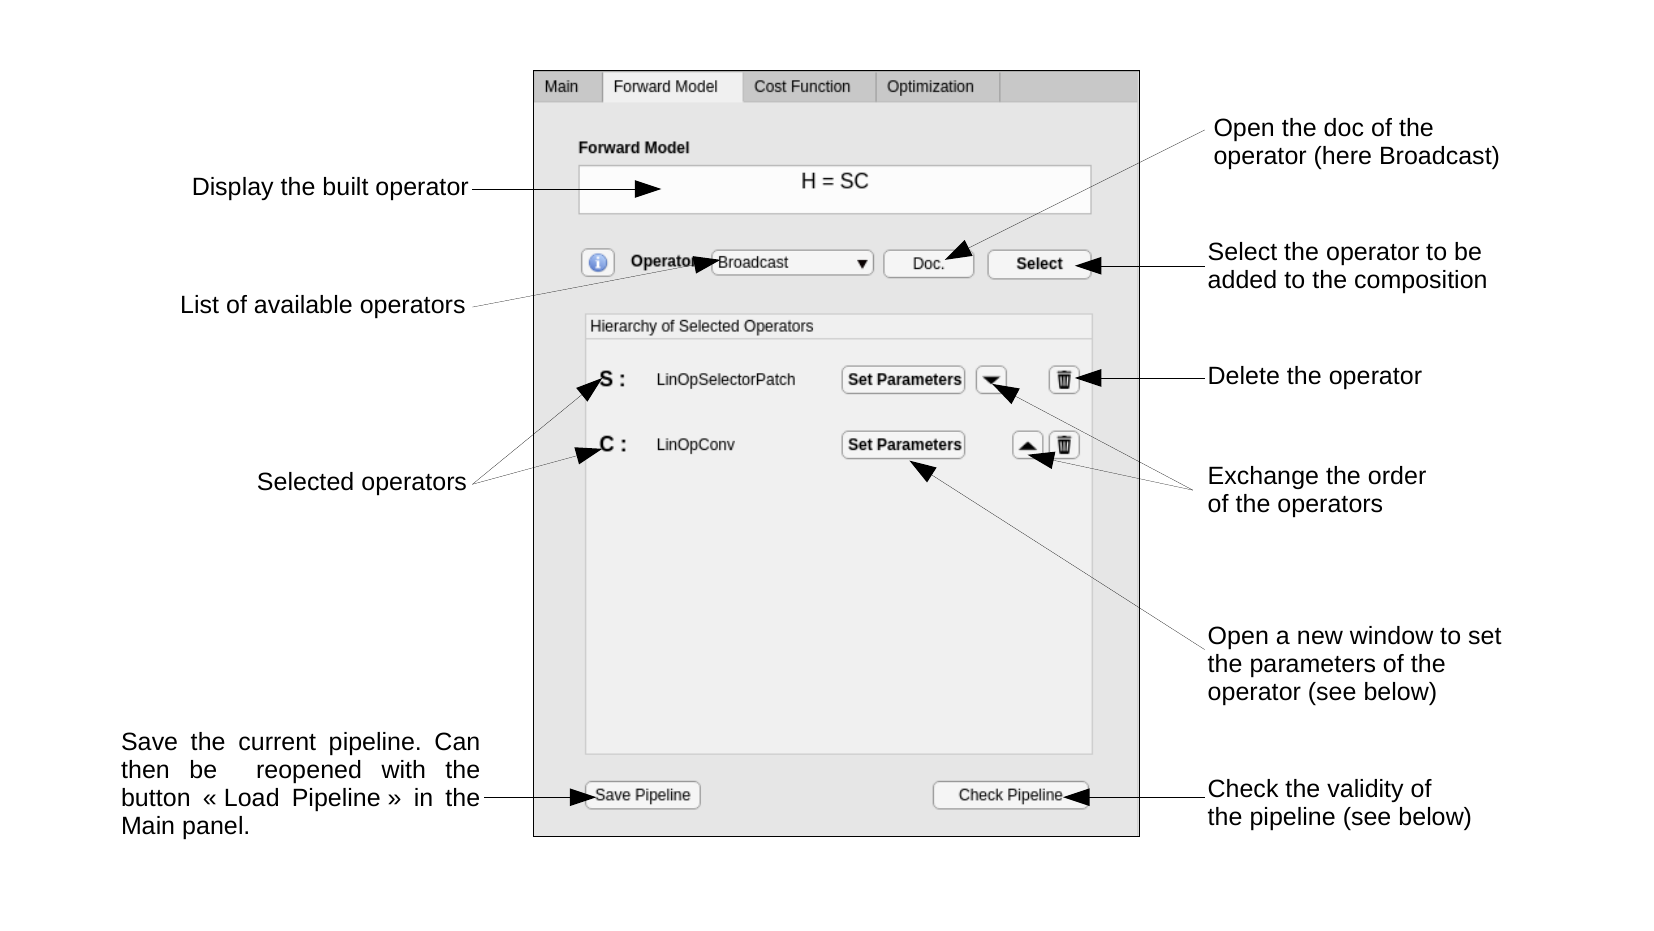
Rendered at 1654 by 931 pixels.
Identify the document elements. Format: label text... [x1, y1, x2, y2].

text_box Open the doc of the operator (here Broadcast) [1198, 106, 1524, 206]
text_box List of available operators [165, 283, 520, 331]
picture [533, 70, 1140, 837]
text_box Selected operators [242, 460, 514, 508]
text_box Select the operator to be added to the composition [1192, 230, 1512, 330]
text_box Open a new window to set the parameters of the operator (see below) [1192, 614, 1524, 714]
text_box Delete the operator [1192, 354, 1465, 402]
text_box Save the current pipeline. Can then be reopened with the button « Load Pipeline » in the Main panel. [106, 720, 497, 851]
text_box Check the validity of the pipeline (see below) [1192, 767, 1489, 839]
text_box Exchange the order of the operators [1192, 454, 1465, 526]
text_box Display the built operator [177, 165, 532, 213]
